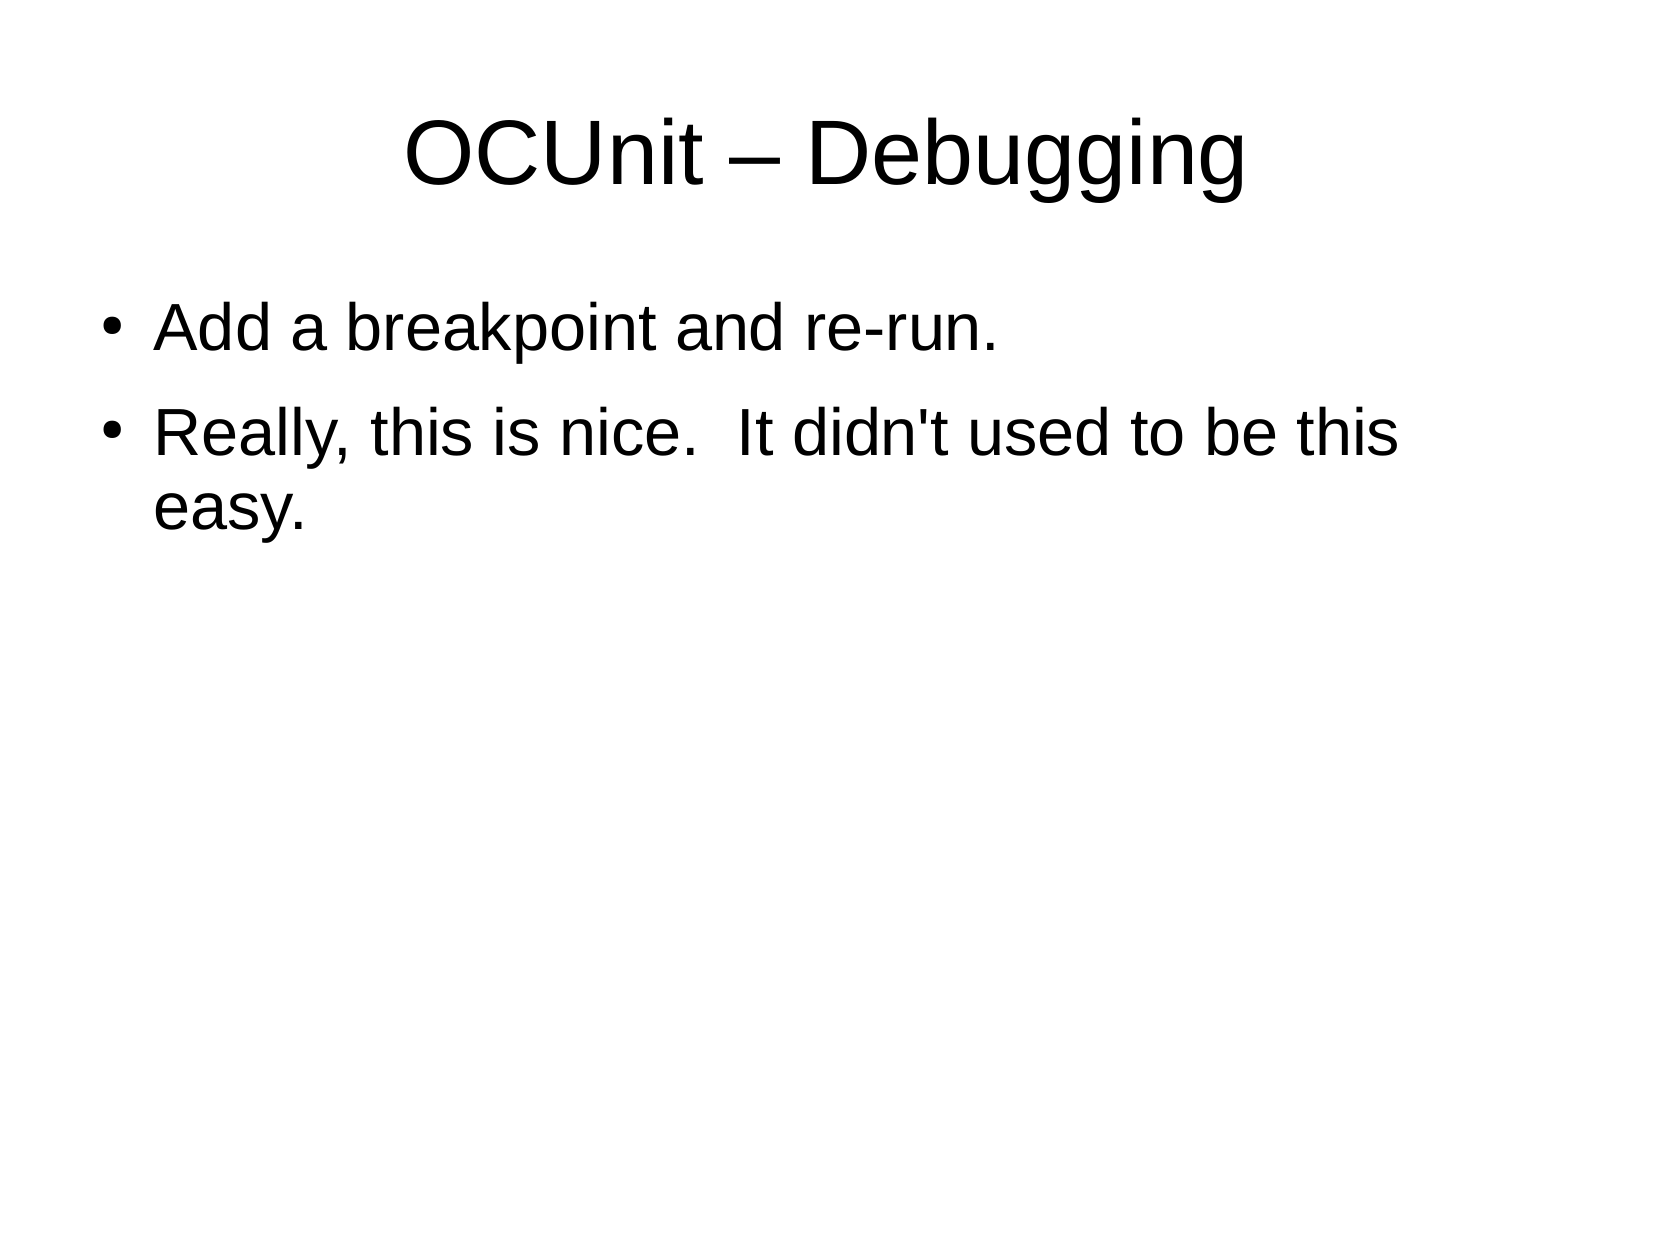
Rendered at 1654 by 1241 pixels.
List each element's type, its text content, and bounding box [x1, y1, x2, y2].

list Add a breakpoint and re-run. Really, this is nice. It didn't used to be this easy. [82, 290, 1571, 1109]
title OCUnit – Debugging [82, 49, 1571, 257]
